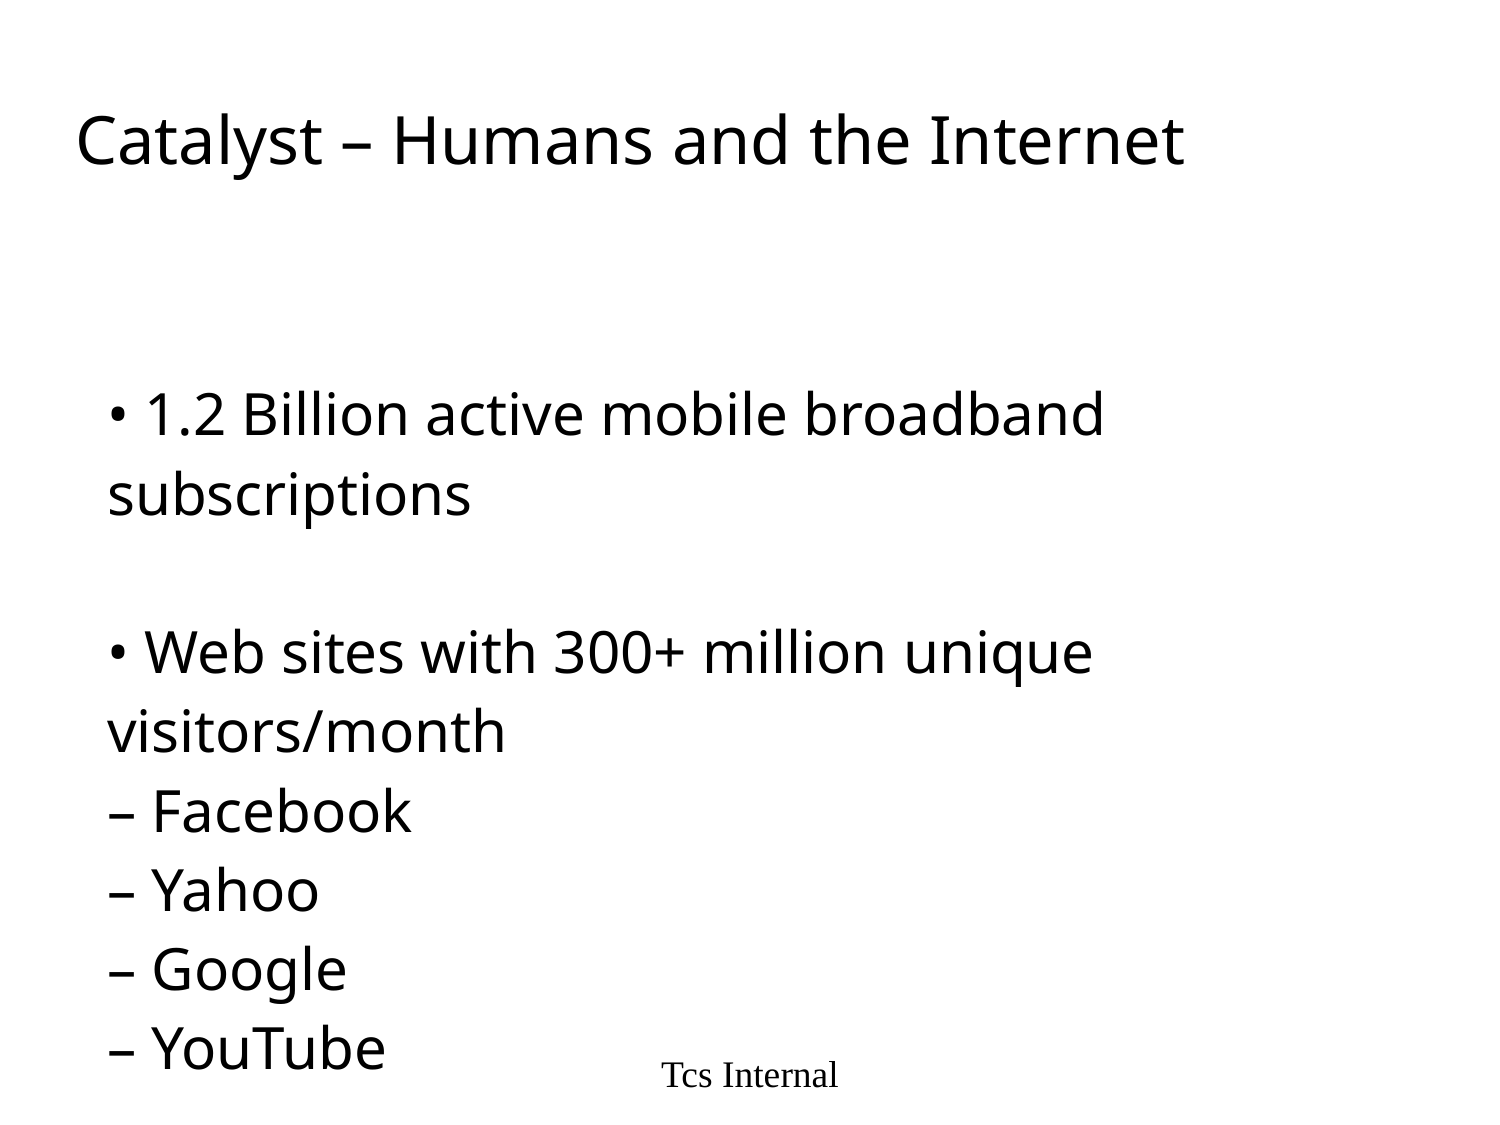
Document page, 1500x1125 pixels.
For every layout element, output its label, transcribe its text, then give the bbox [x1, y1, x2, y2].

title Catalyst – Humans and the Internet [75, 45, 1425, 233]
text_box • 1.2 Billion active mobile broadband subscriptions • Web sites with 300+ million unique visitors/month – Facebook – Yahoo – Google – YouTube [92, 366, 1433, 835]
